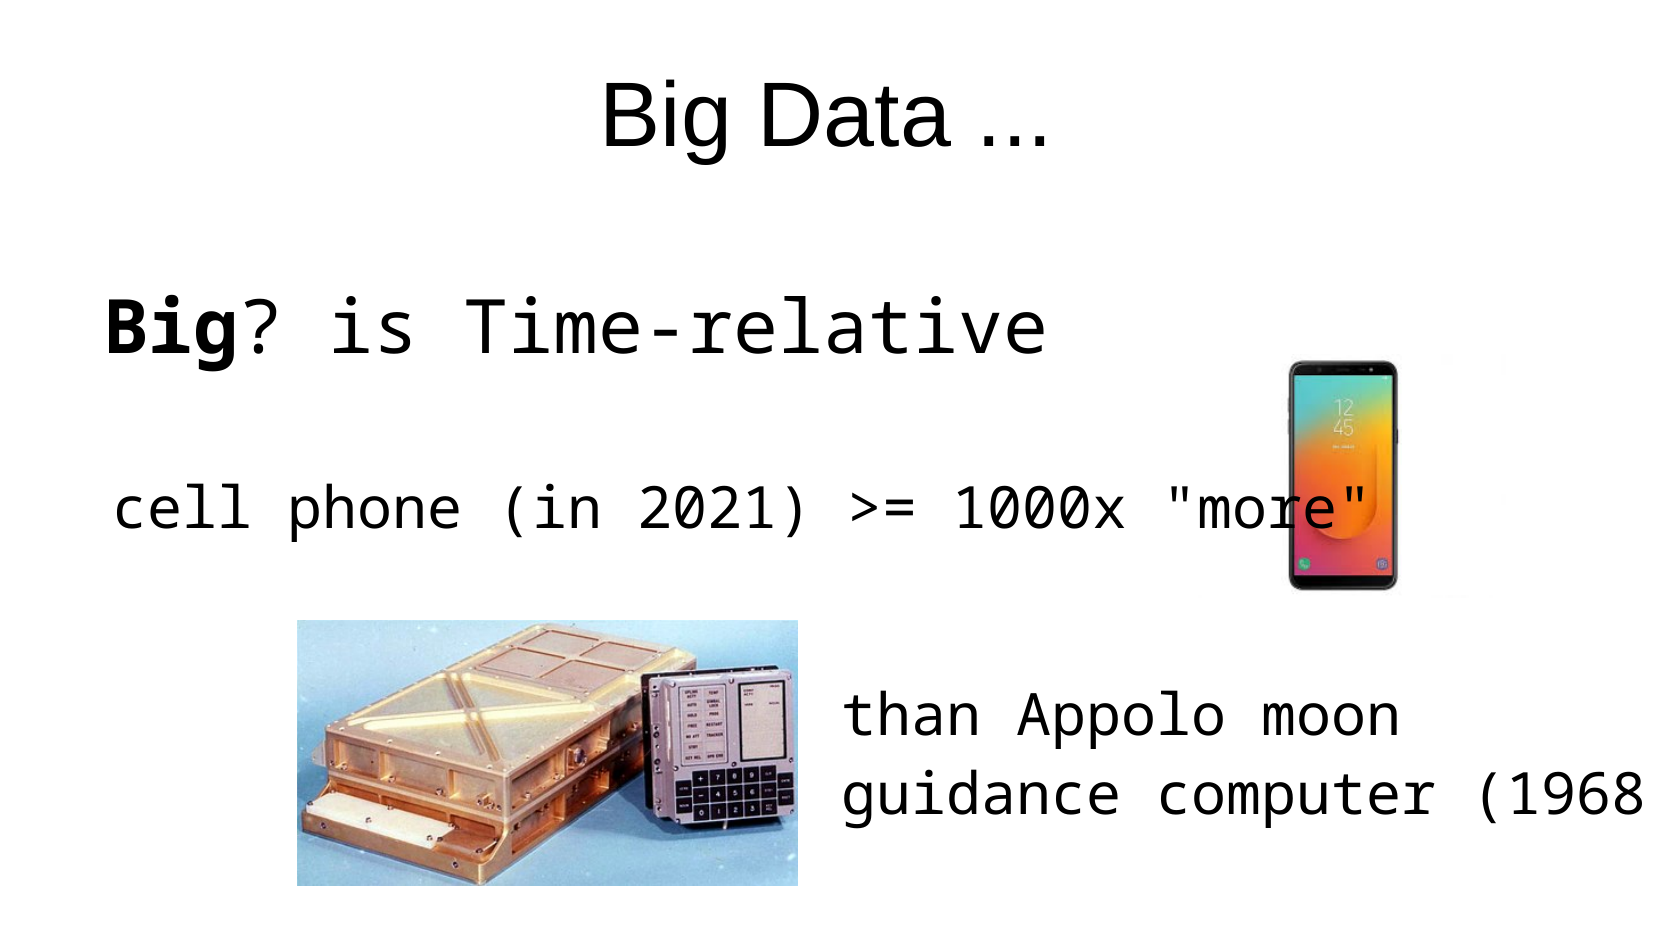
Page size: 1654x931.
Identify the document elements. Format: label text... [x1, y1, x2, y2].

picture [297, 620, 798, 886]
text_box cell phone (in 2021) >= 1000x "more" [97, 458, 1280, 532]
text_box than Appolo moon guidance computer (1968) [826, 665, 1625, 798]
text_box Big? is Time-relative [88, 265, 1300, 384]
picture [1181, 354, 1506, 598]
title Big Data ... [82, 37, 1571, 193]
